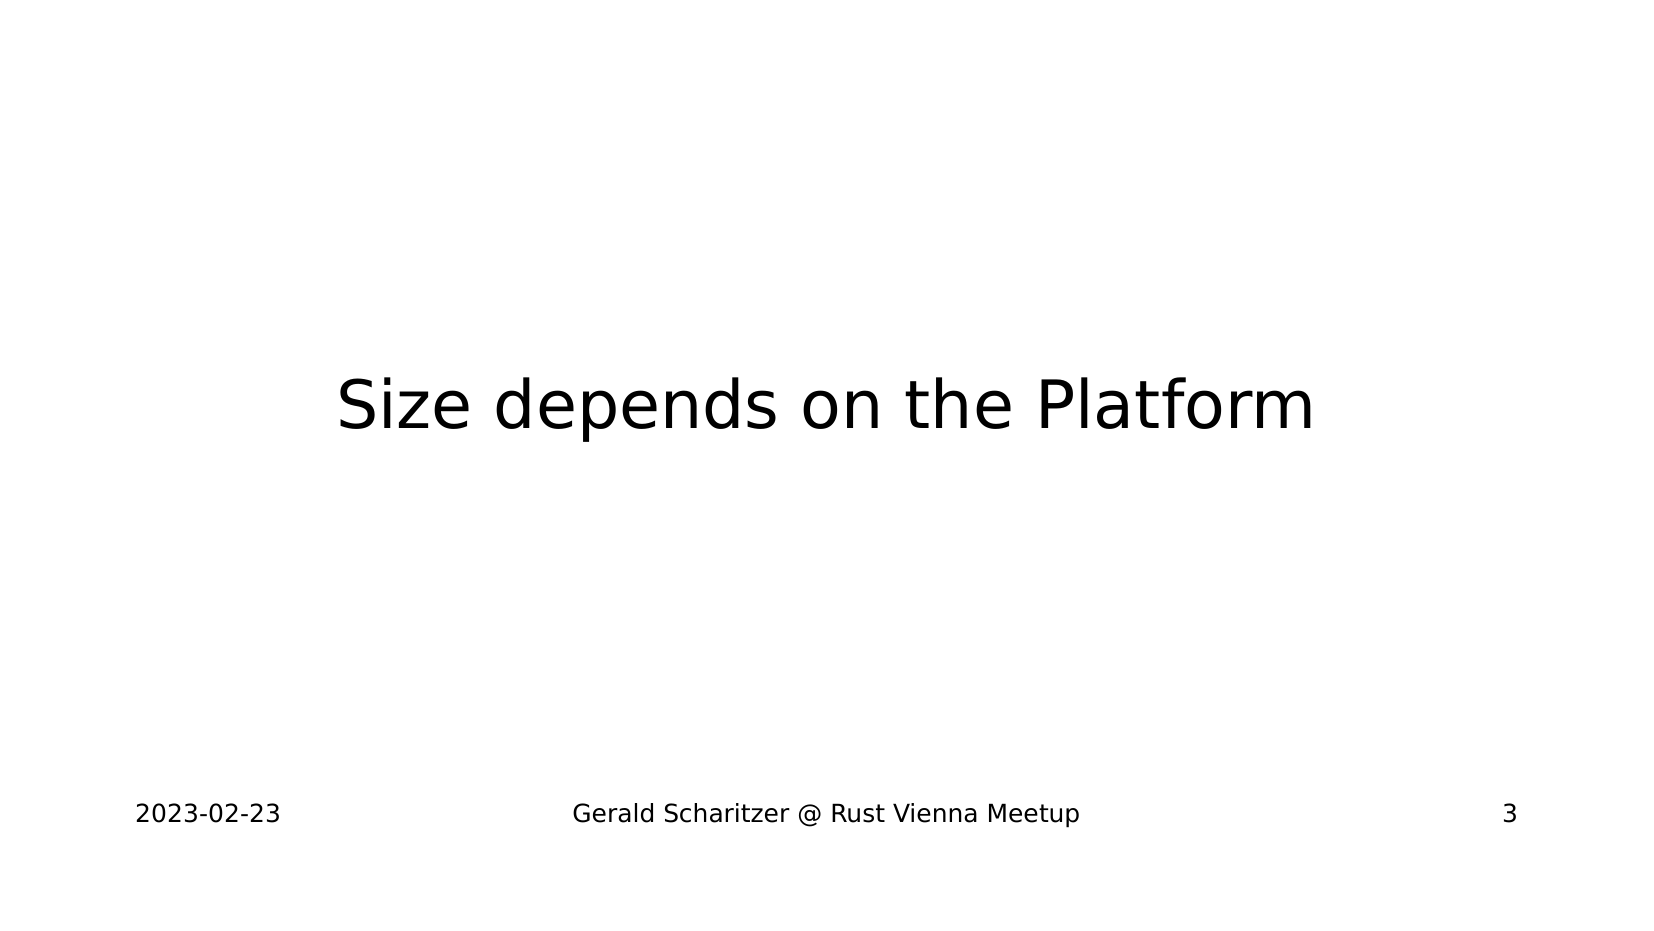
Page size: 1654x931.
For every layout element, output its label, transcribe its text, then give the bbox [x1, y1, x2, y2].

subtitle Size depends on the Platform [135, 90, 1519, 721]
